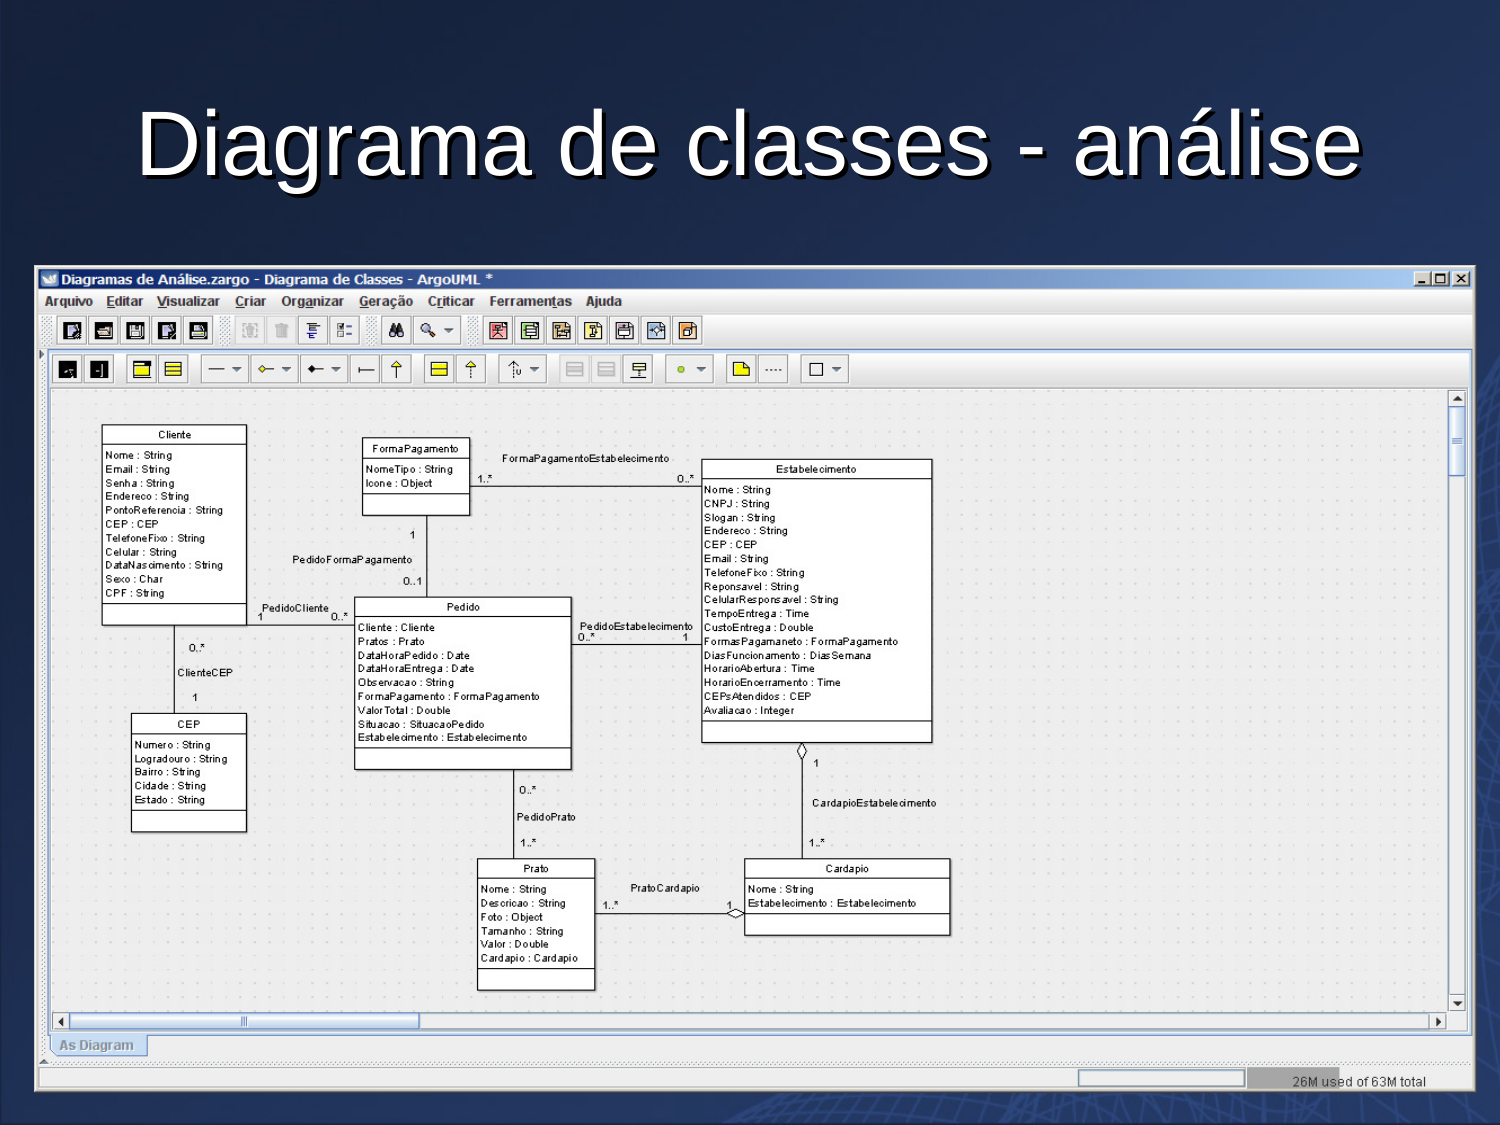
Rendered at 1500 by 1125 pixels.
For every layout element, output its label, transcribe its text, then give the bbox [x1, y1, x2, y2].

picture [0, 0, 1500, 1125]
title Diagrama de classes - análise [75, 20, 1426, 257]
